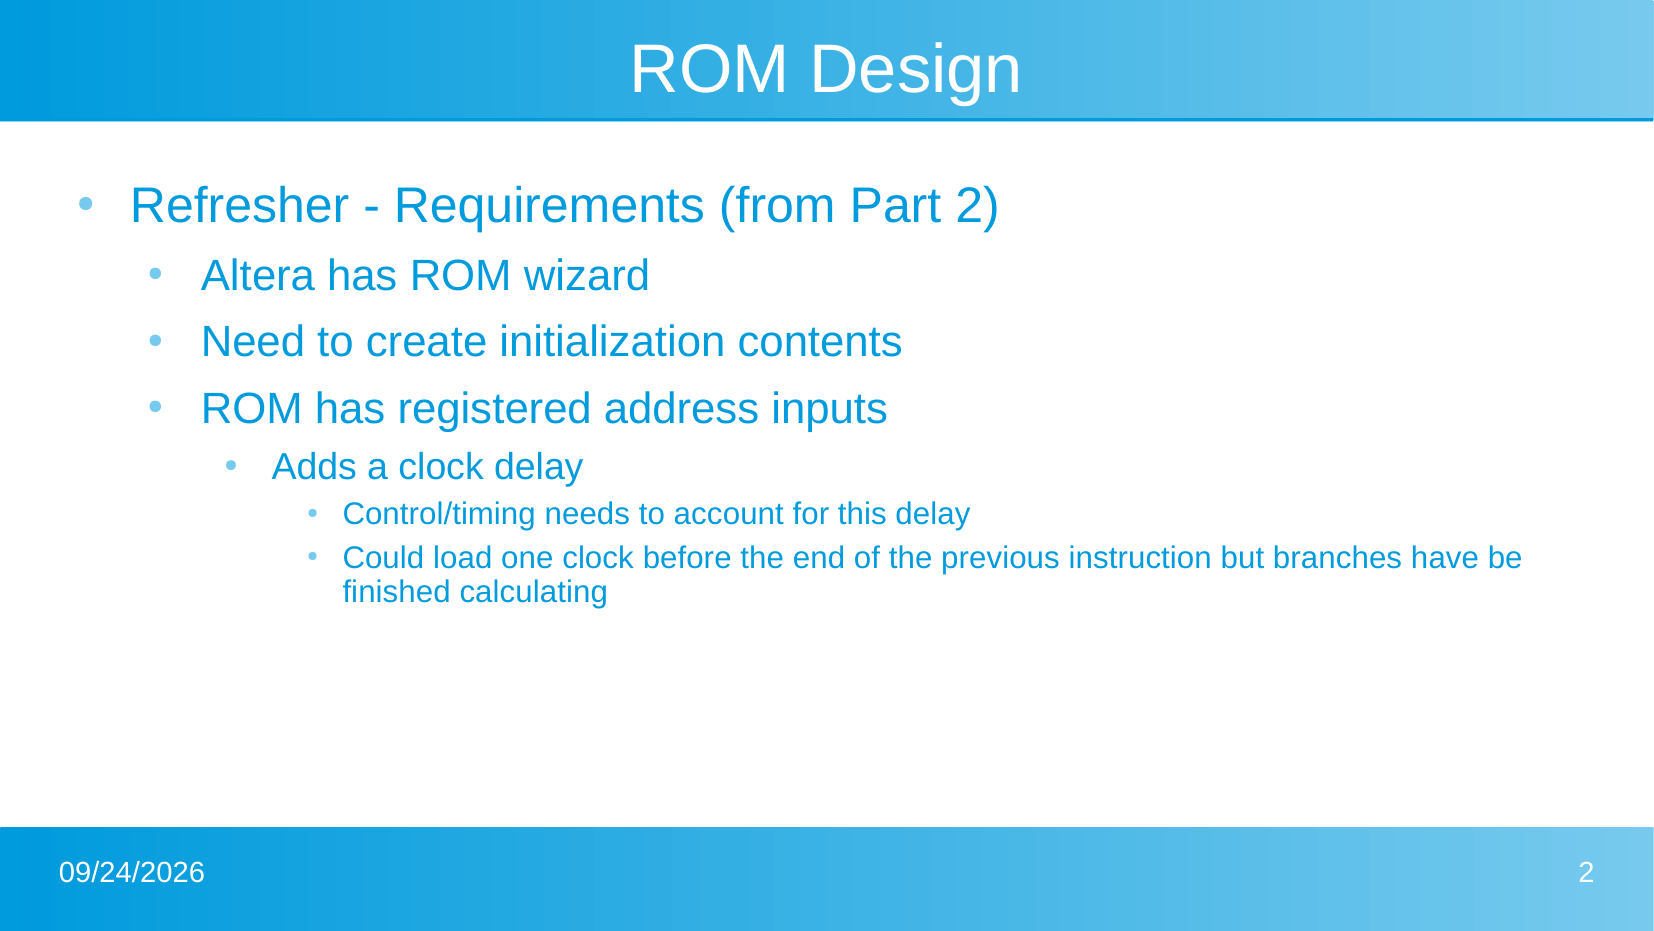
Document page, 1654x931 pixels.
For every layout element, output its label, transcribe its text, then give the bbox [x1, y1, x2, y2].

title ROM Design [59, 29, 1595, 108]
list Refresher - Requirements (from Part 2) Altera has ROM wizard Need to create initialization contents ROM has registered address inputs Adds a clock delay Control/timing needs to account for this delay Could load one clock before the end of the previous instruction but branches have be finished calculating [59, 177, 1595, 768]
